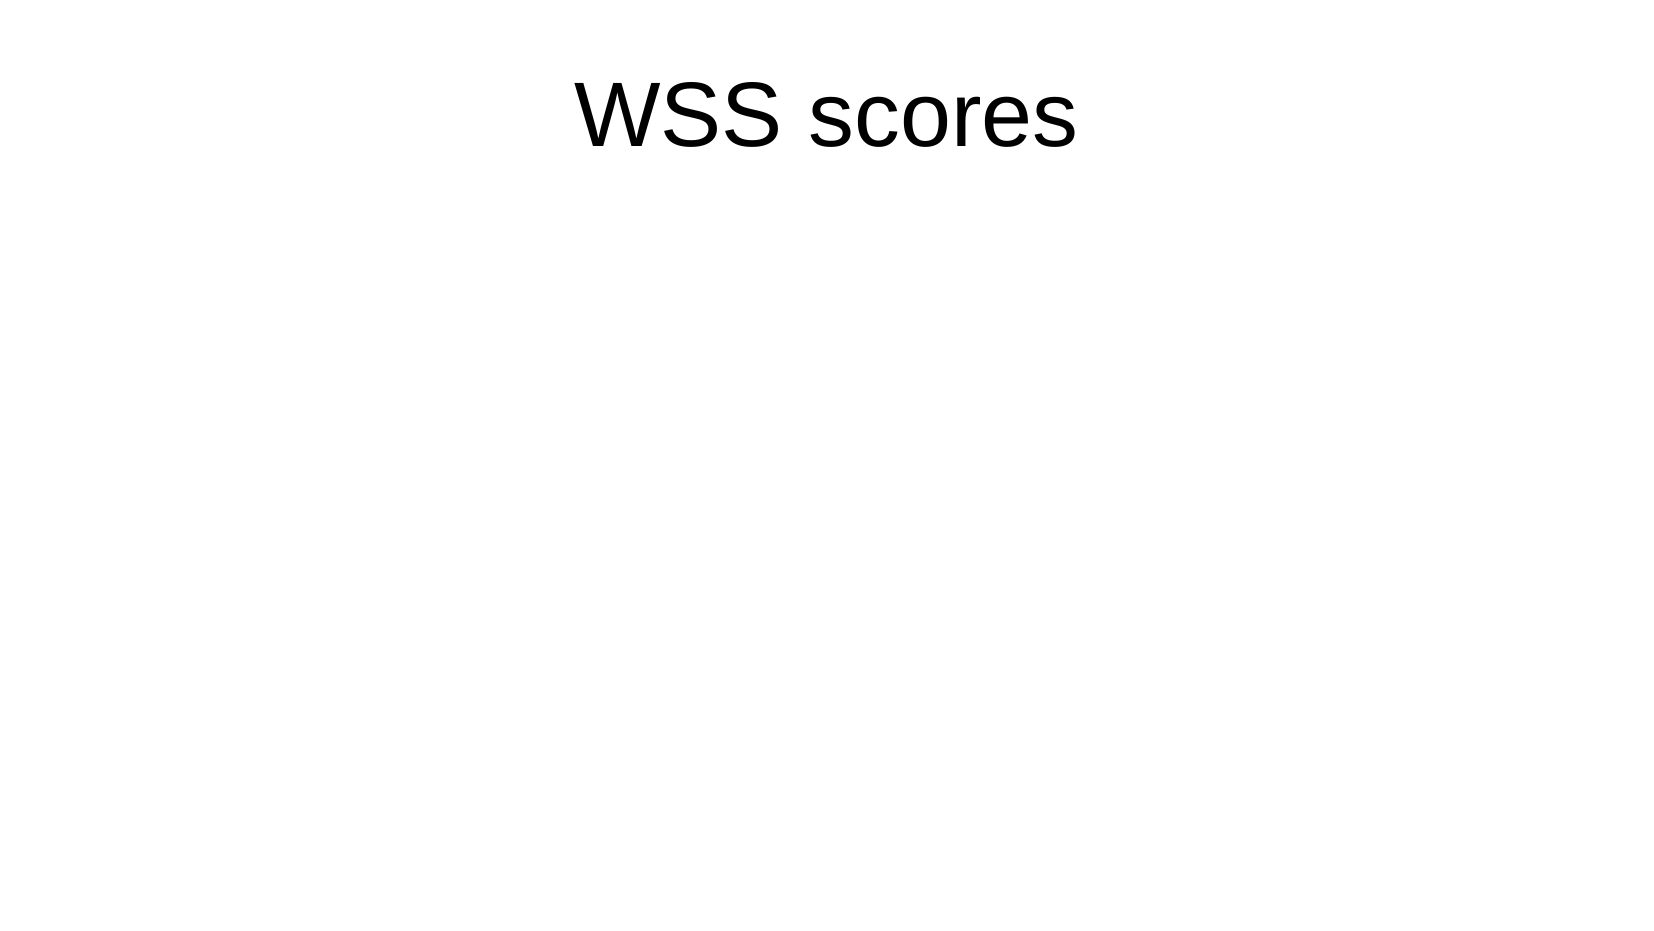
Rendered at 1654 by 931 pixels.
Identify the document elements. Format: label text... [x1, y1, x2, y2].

title WSS scores [82, 37, 1571, 193]
